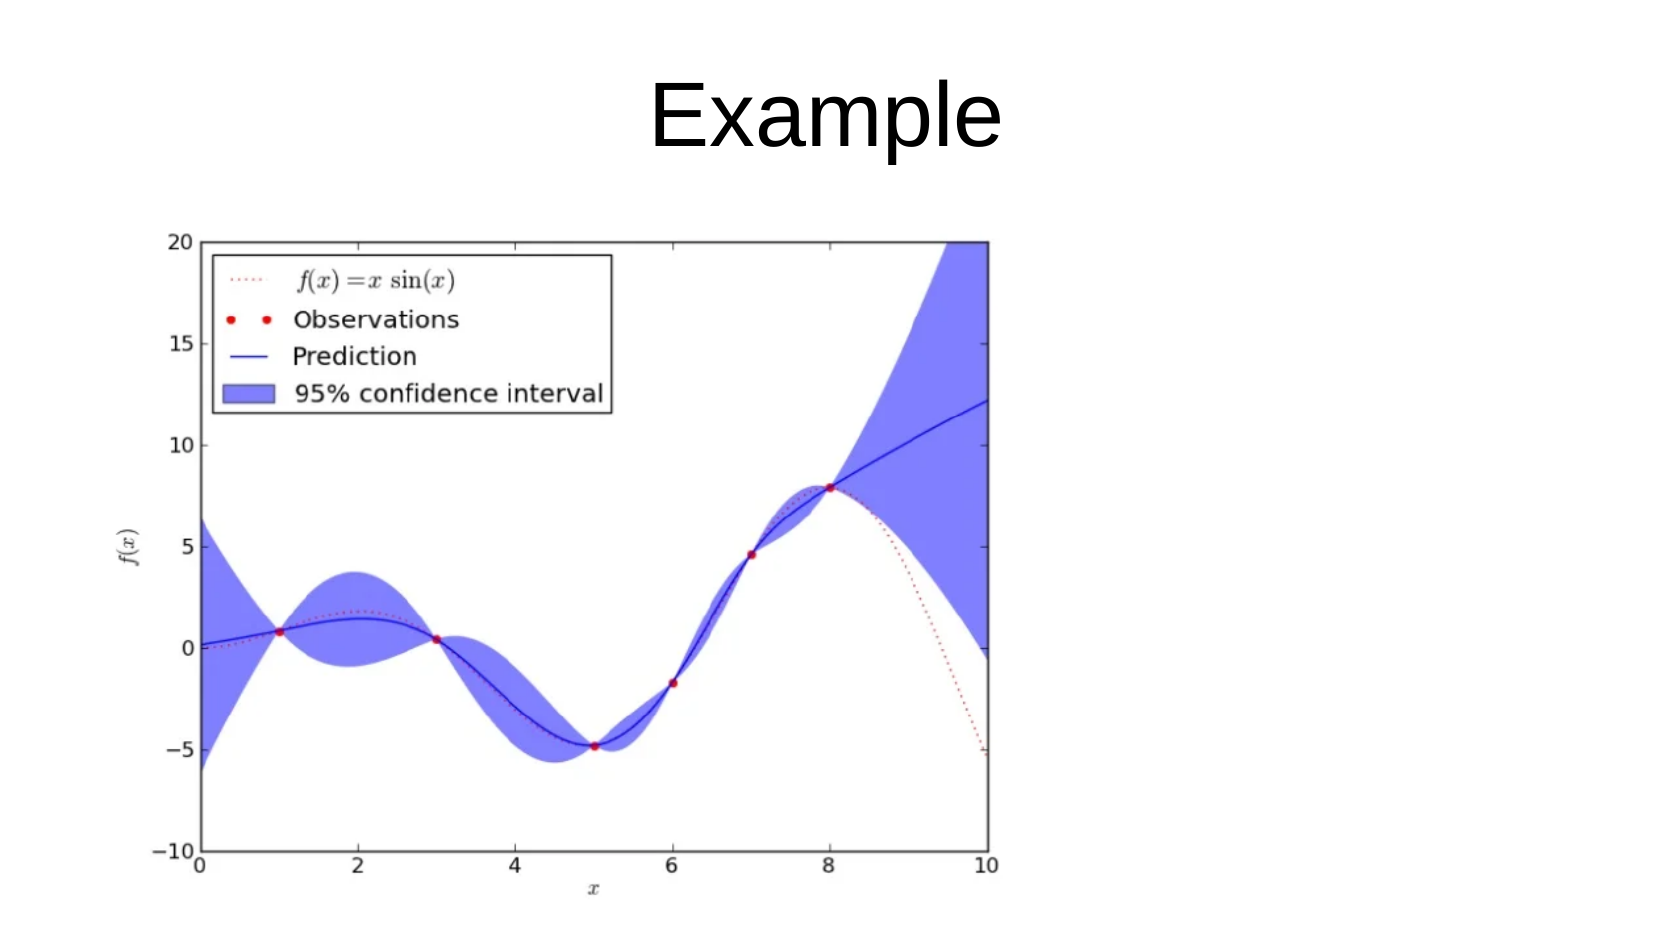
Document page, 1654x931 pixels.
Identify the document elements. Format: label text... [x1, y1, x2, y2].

picture [105, 217, 1013, 916]
title Example [82, 37, 1571, 193]
